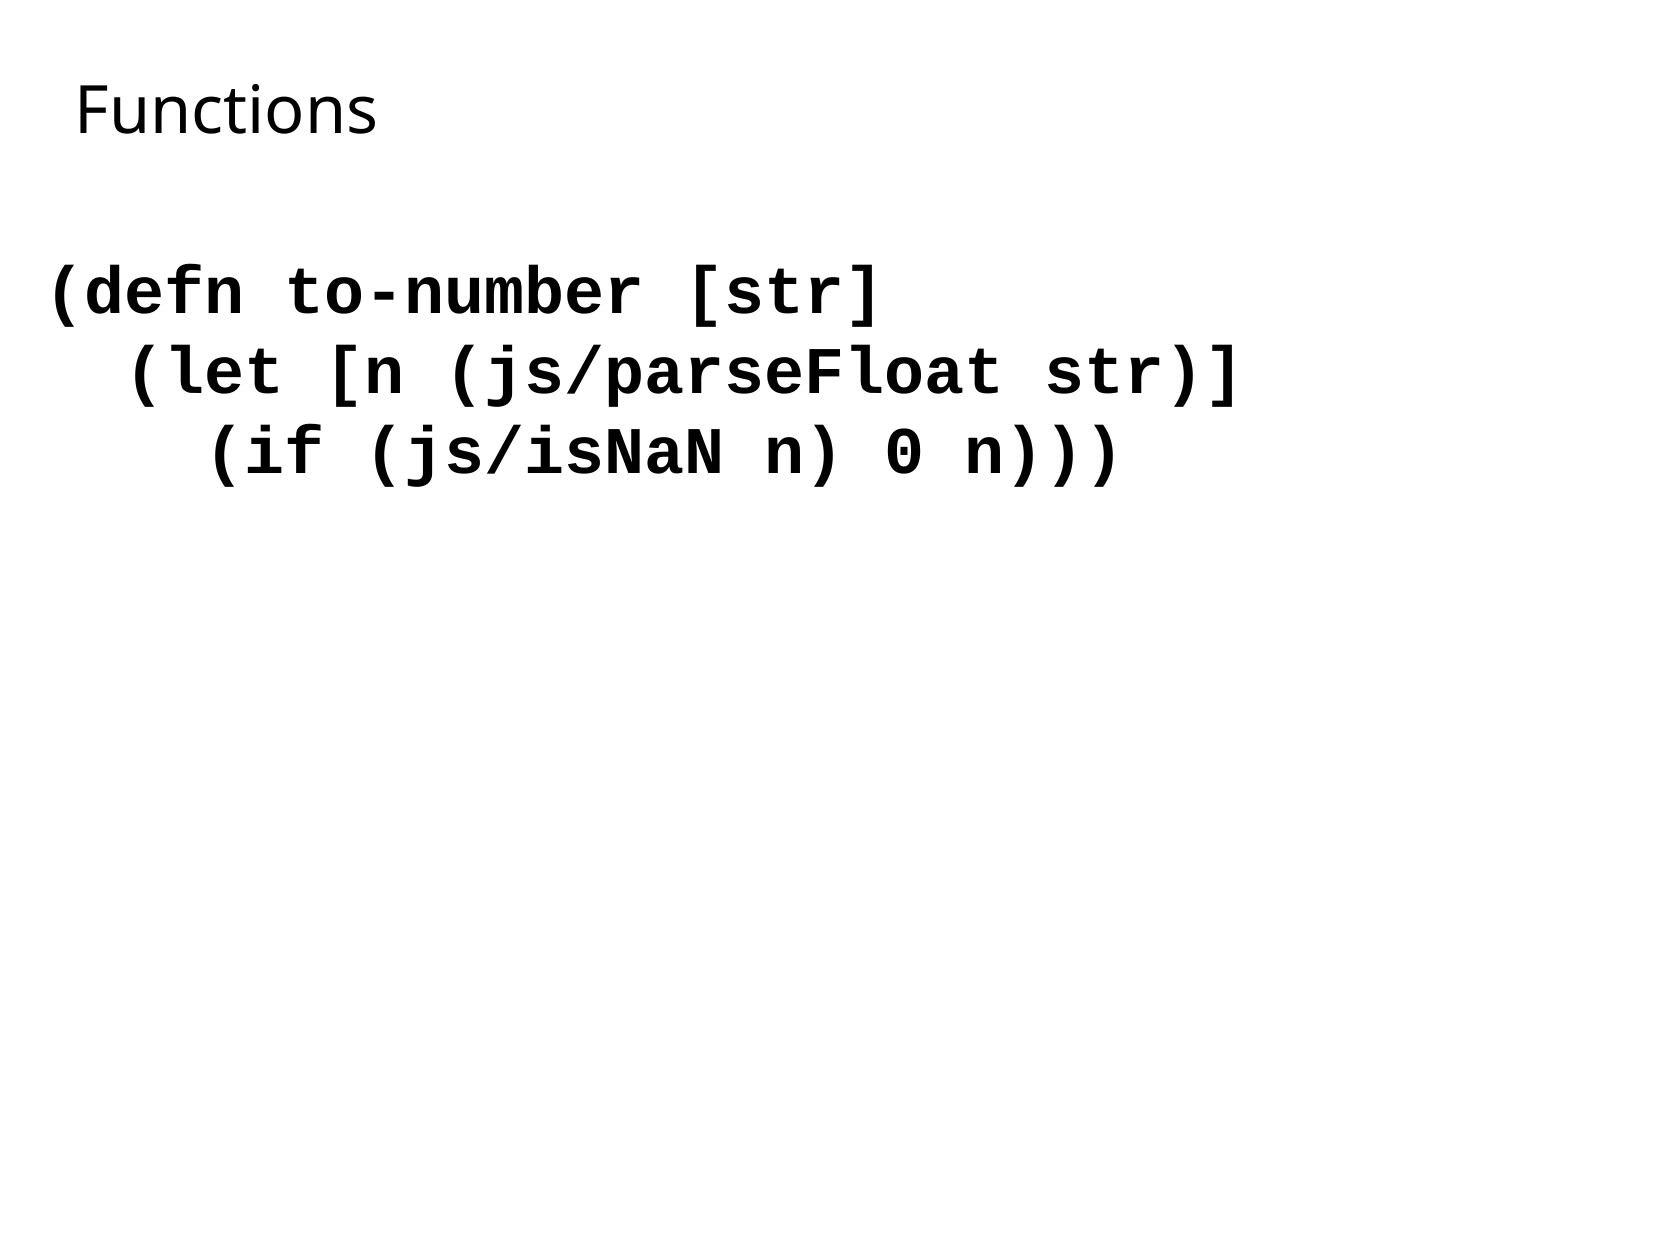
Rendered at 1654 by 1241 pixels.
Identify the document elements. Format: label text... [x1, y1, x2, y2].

text_box (defn to-number [str] (let [n (js/parseFloat str)] (if (js/isNaN n) 0 n))) [30, 240, 1620, 480]
text_box Functions [60, 59, 1575, 169]
